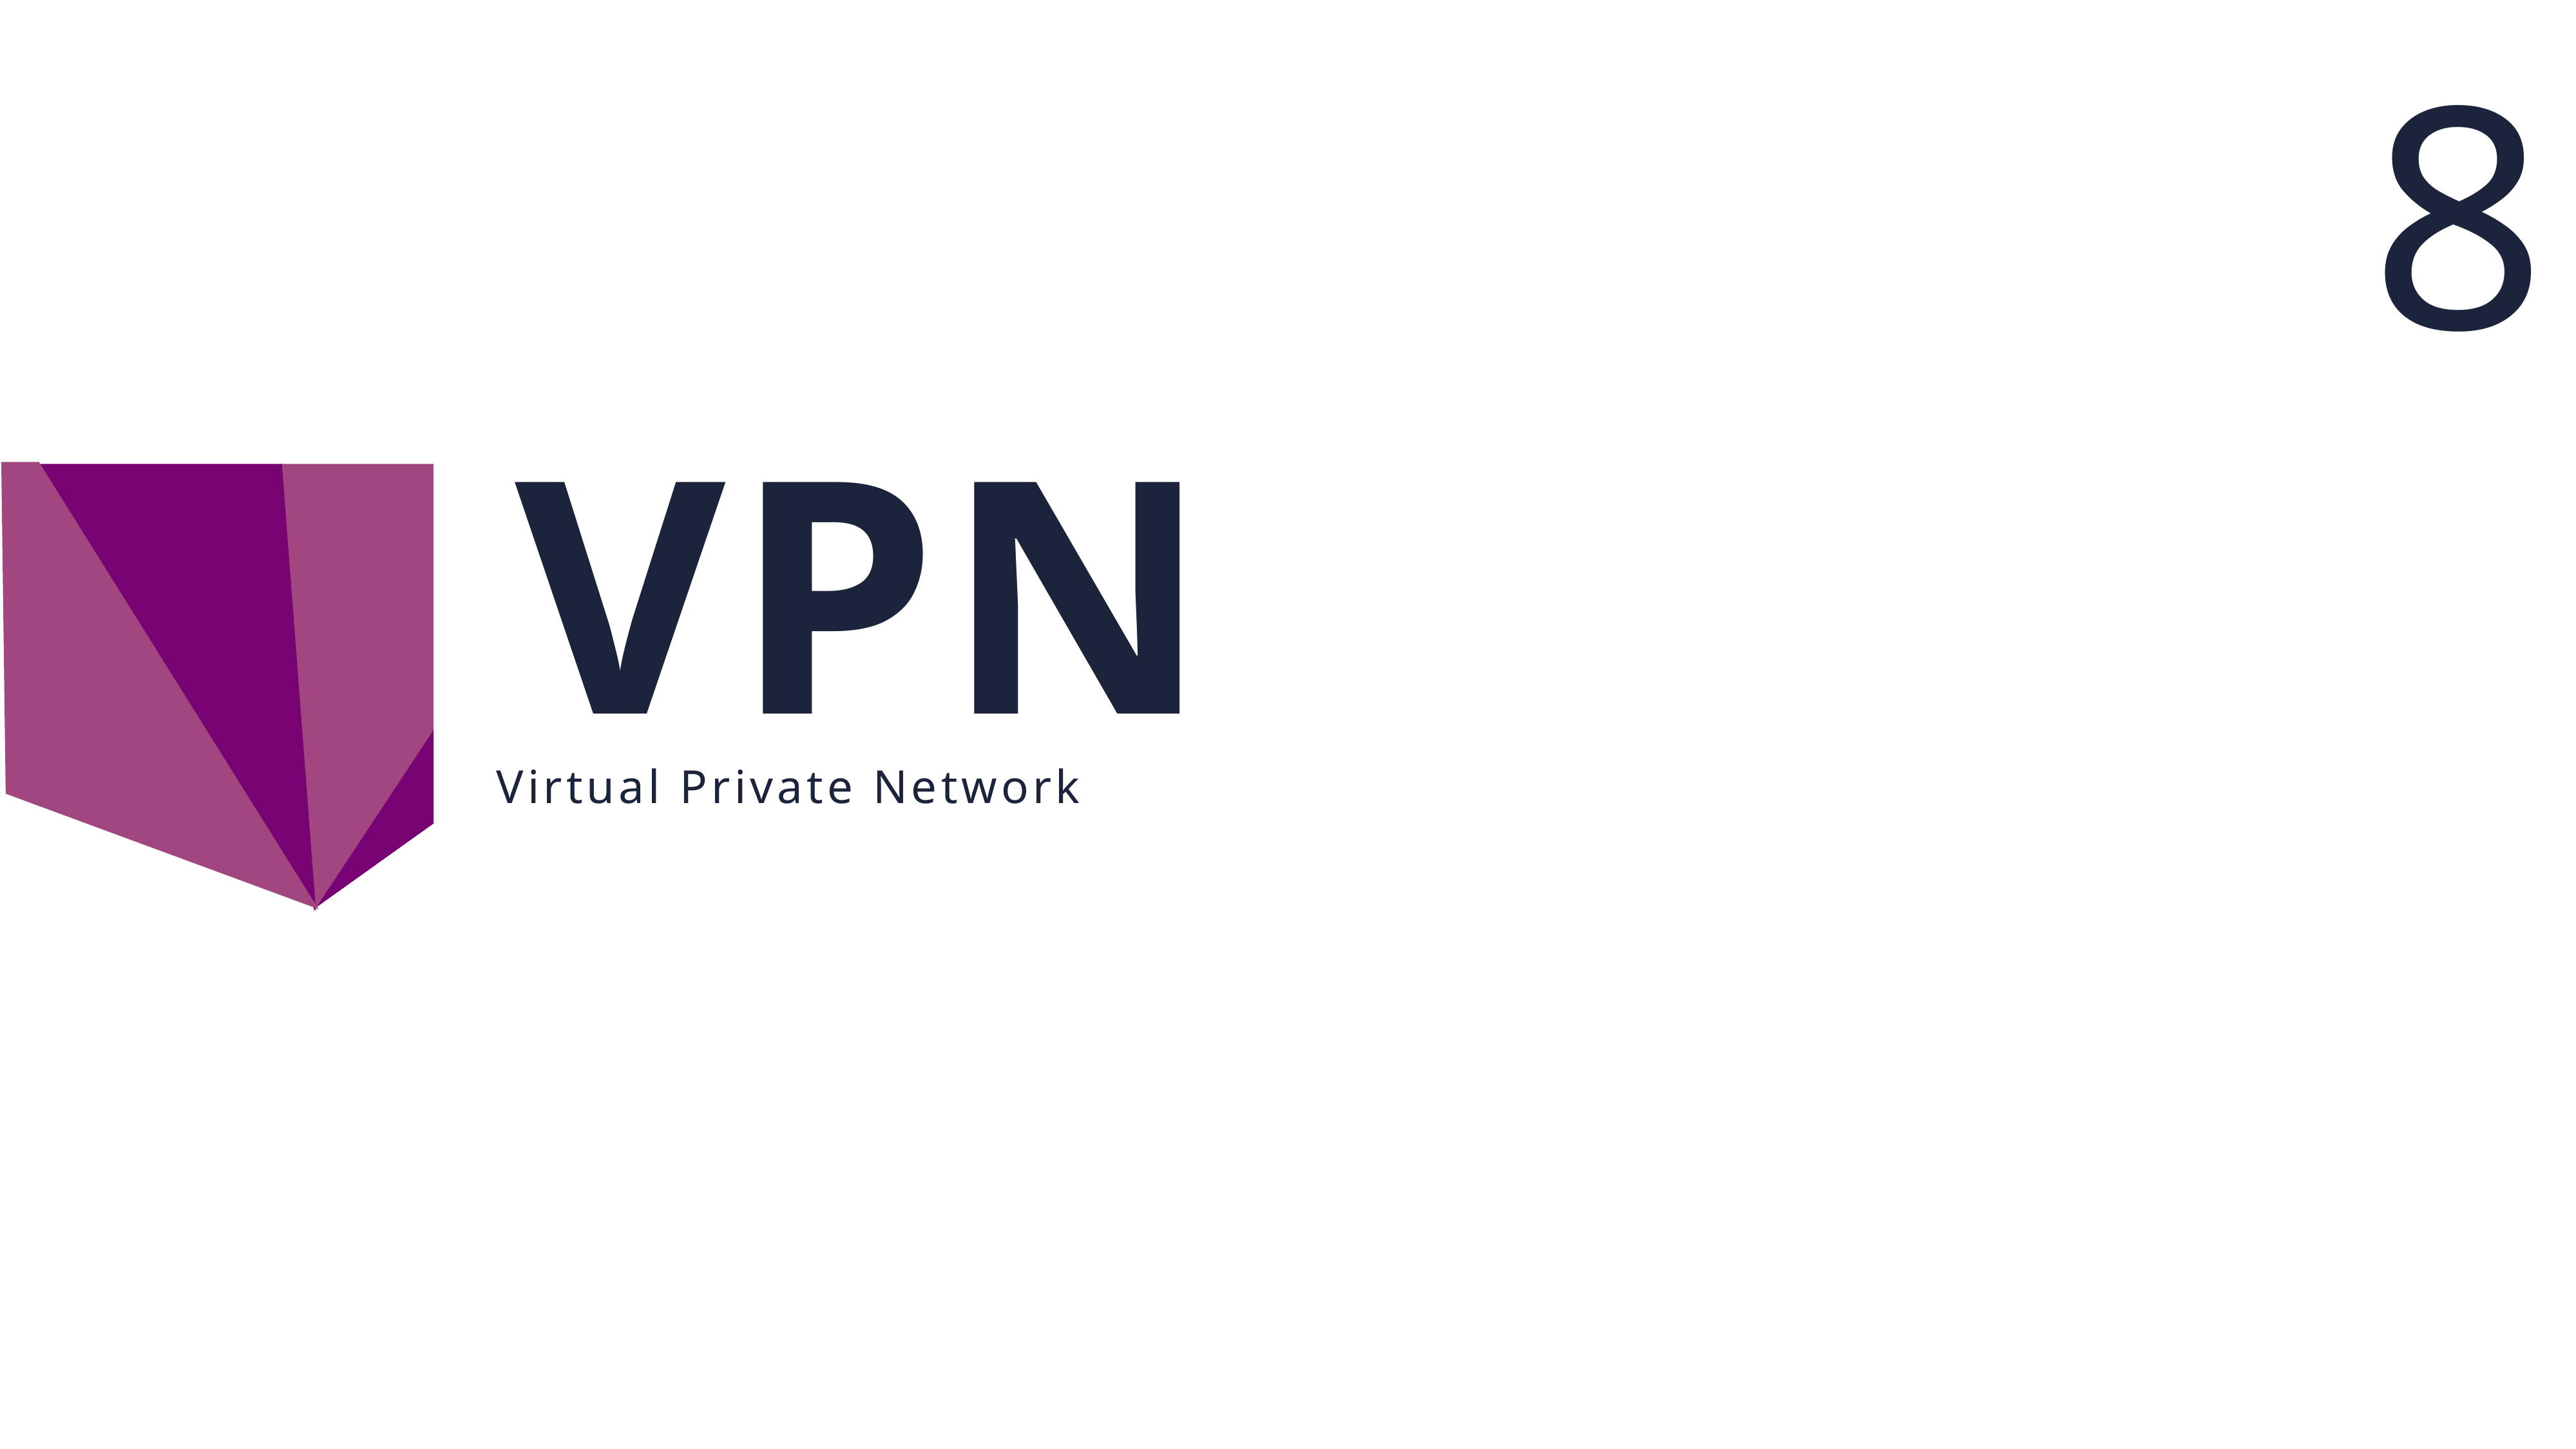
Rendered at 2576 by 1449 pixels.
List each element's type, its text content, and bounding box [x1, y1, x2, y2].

text_box Virtual Private Network [594, 784, 606, 800]
text_box [1, 462, 434, 911]
text_box Virtual Private Network [1007, 784, 1022, 800]
text_box VPN [1096, 586, 1138, 656]
text_box VPN [812, 586, 854, 591]
text_box 8 [2360, 15, 2557, 396]
text_box VPN [505, 586, 1219, 784]
text_box Virtual Private Network [486, 753, 1091, 817]
text_box VPN [597, 586, 643, 670]
